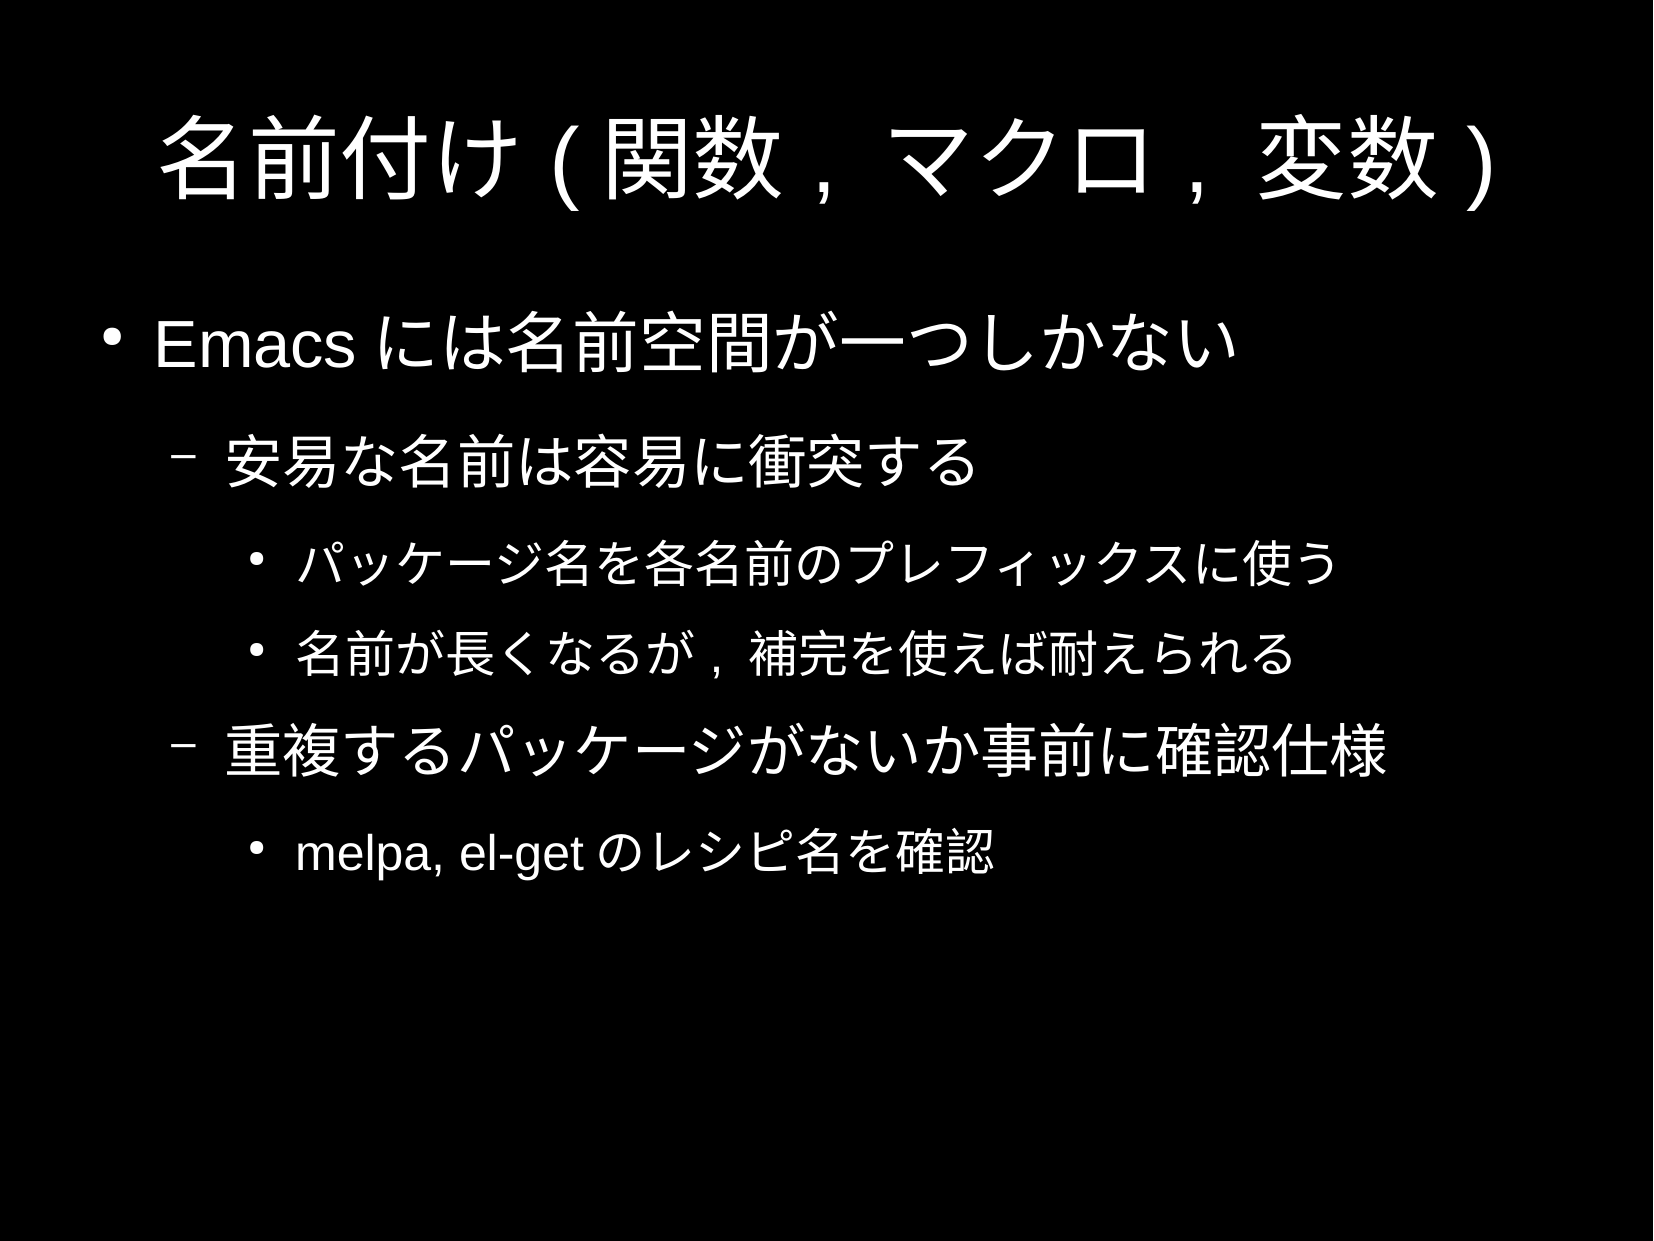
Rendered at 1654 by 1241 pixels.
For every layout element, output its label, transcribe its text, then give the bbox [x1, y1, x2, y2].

list Emacsには名前空間が一つしかない 安易な名前は容易に衝突する パッケージ名を各名前のプレフィックスに使う 名前が長くなるが, 補完を使えば耐えられる 重複するパッケージがないか事前に確認仕様 melpa, el-getのレシピ名を確認 [82, 290, 1571, 1010]
title 名前付け(関数, マクロ, 変数) [82, 49, 1571, 257]
